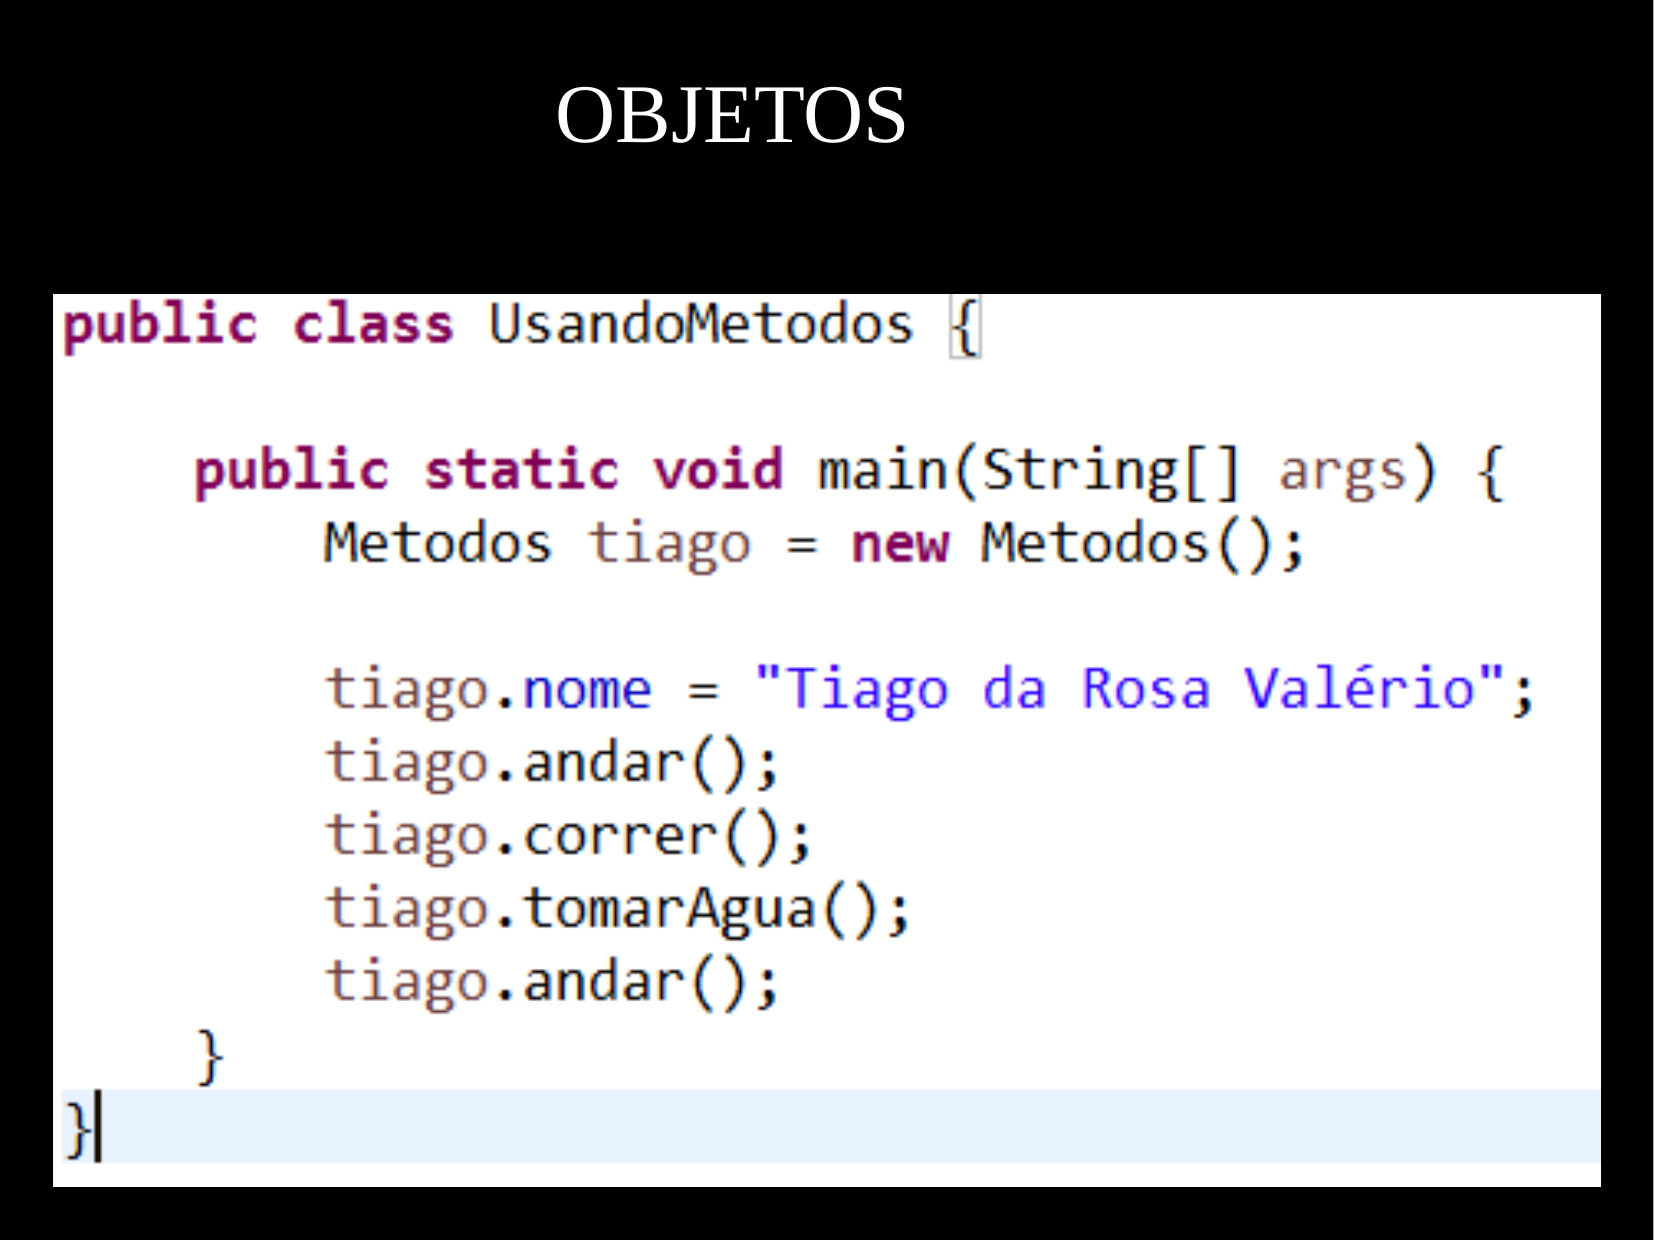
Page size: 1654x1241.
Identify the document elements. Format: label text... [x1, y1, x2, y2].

picture [53, 294, 1601, 1188]
text_box OBJETOS [541, 60, 1654, 352]
